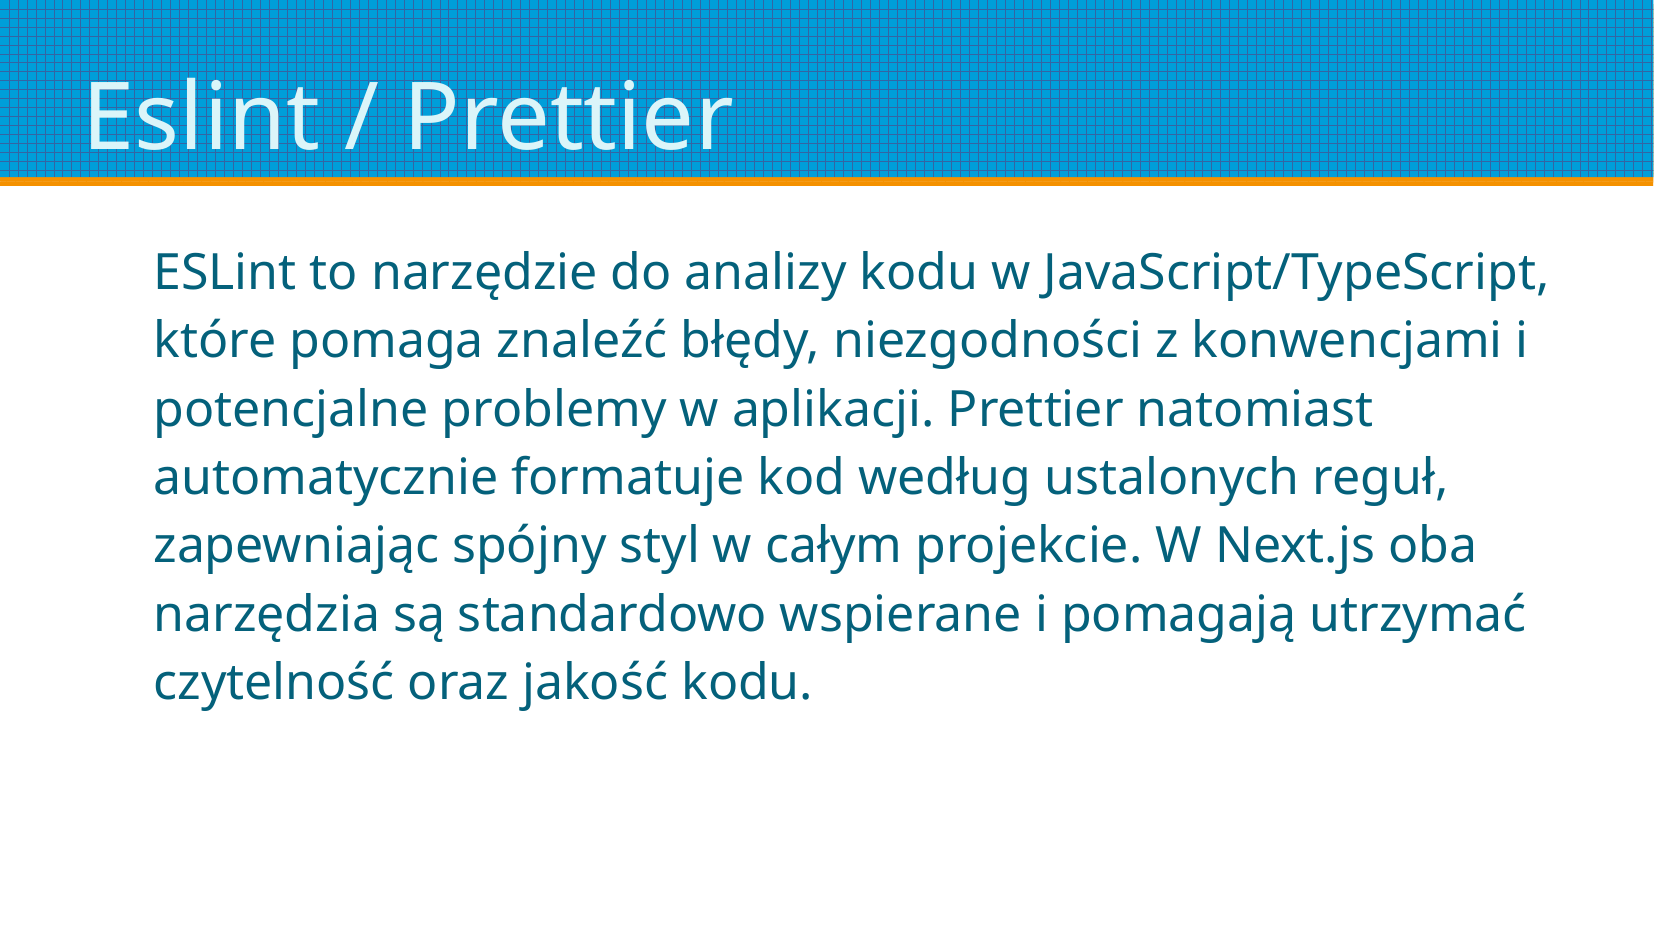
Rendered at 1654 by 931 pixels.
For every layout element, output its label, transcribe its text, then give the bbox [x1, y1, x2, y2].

list ESLint to narzędzie do analizy kodu w JavaScript/TypeScript, które pomaga znaleźć błędy, niezgodności z konwencjami i potencjalne problemy w aplikacji. Prettier natomiast automatycznie formatuje kod według ustalonych reguł, zapewniając spójny styl w całym projekcie. W Next.js oba narzędzia są standardowo wspierane i pomagają utrzymać czytelność oraz jakość kodu. [82, 236, 1571, 813]
title Eslint / Prettier [82, 14, 1571, 178]
